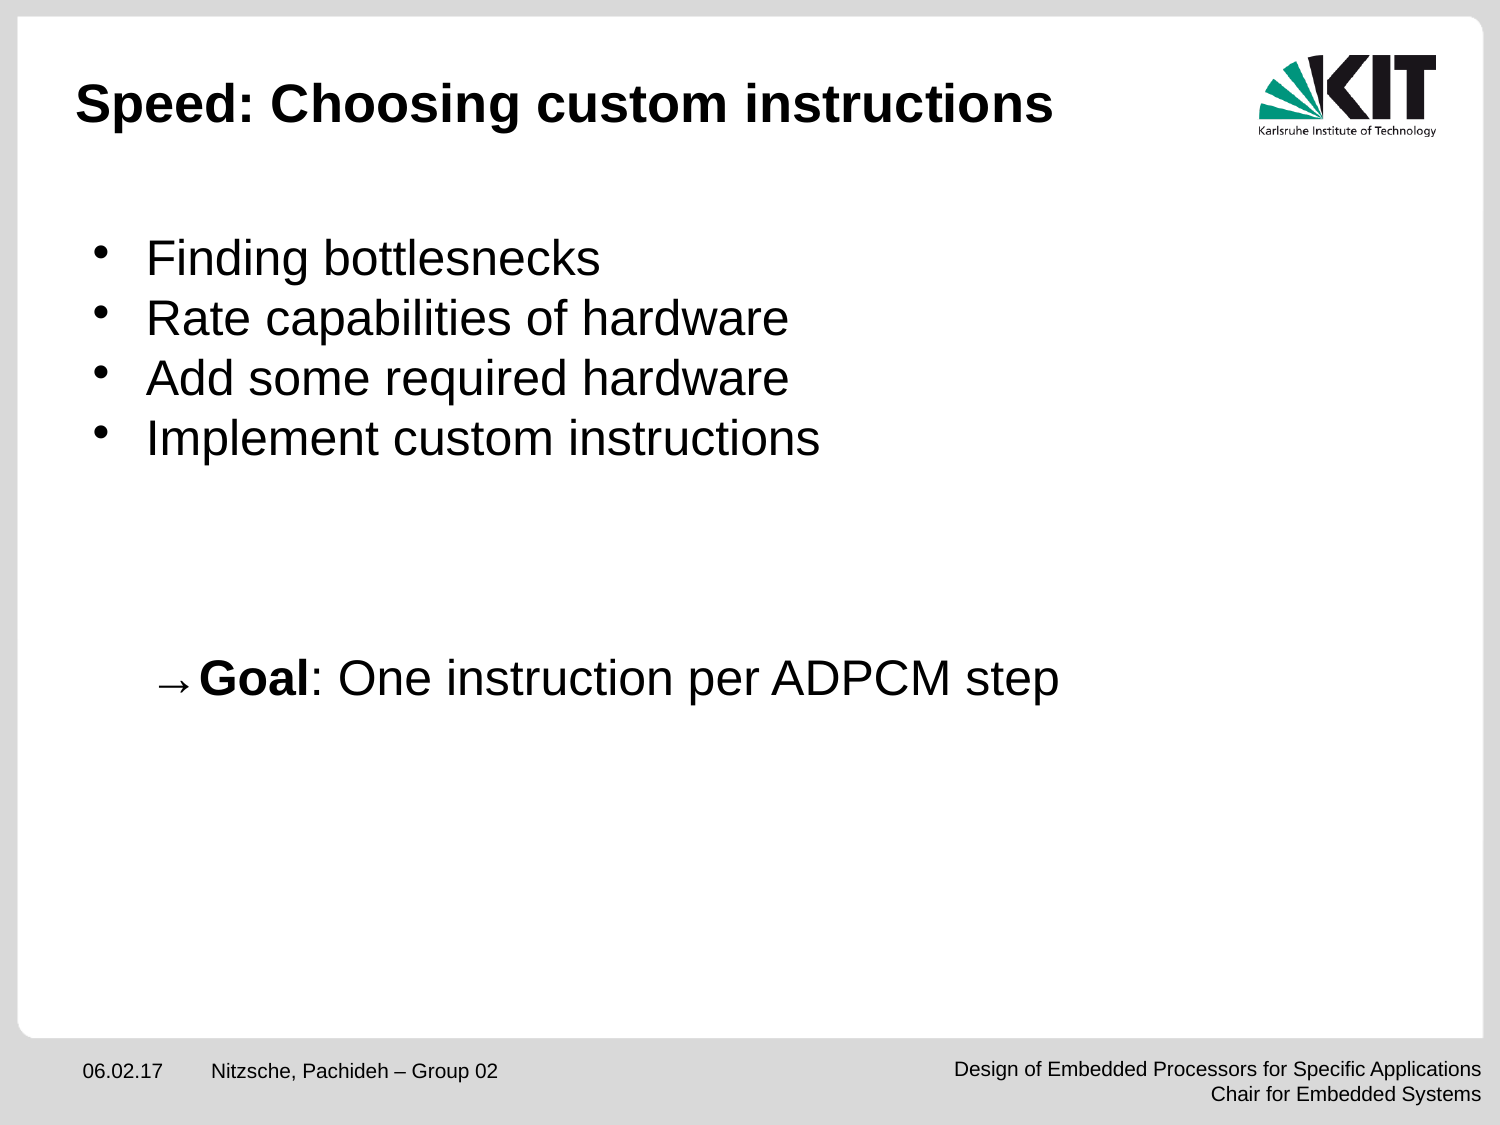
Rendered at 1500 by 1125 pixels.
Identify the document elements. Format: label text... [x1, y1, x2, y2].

text_box Finding bottlesnecks Rate capabilities of hardware Add some required hardware Implement custom instructions →Goal: One instruction per ADPCM step [75, 165, 1425, 916]
text_box Nitzsche, Pachideh – Group 02 [211, 1057, 957, 1117]
picture [0, 0, 1500, 1125]
text_box Speed: Choosing custom instructions [75, 36, 1425, 165]
